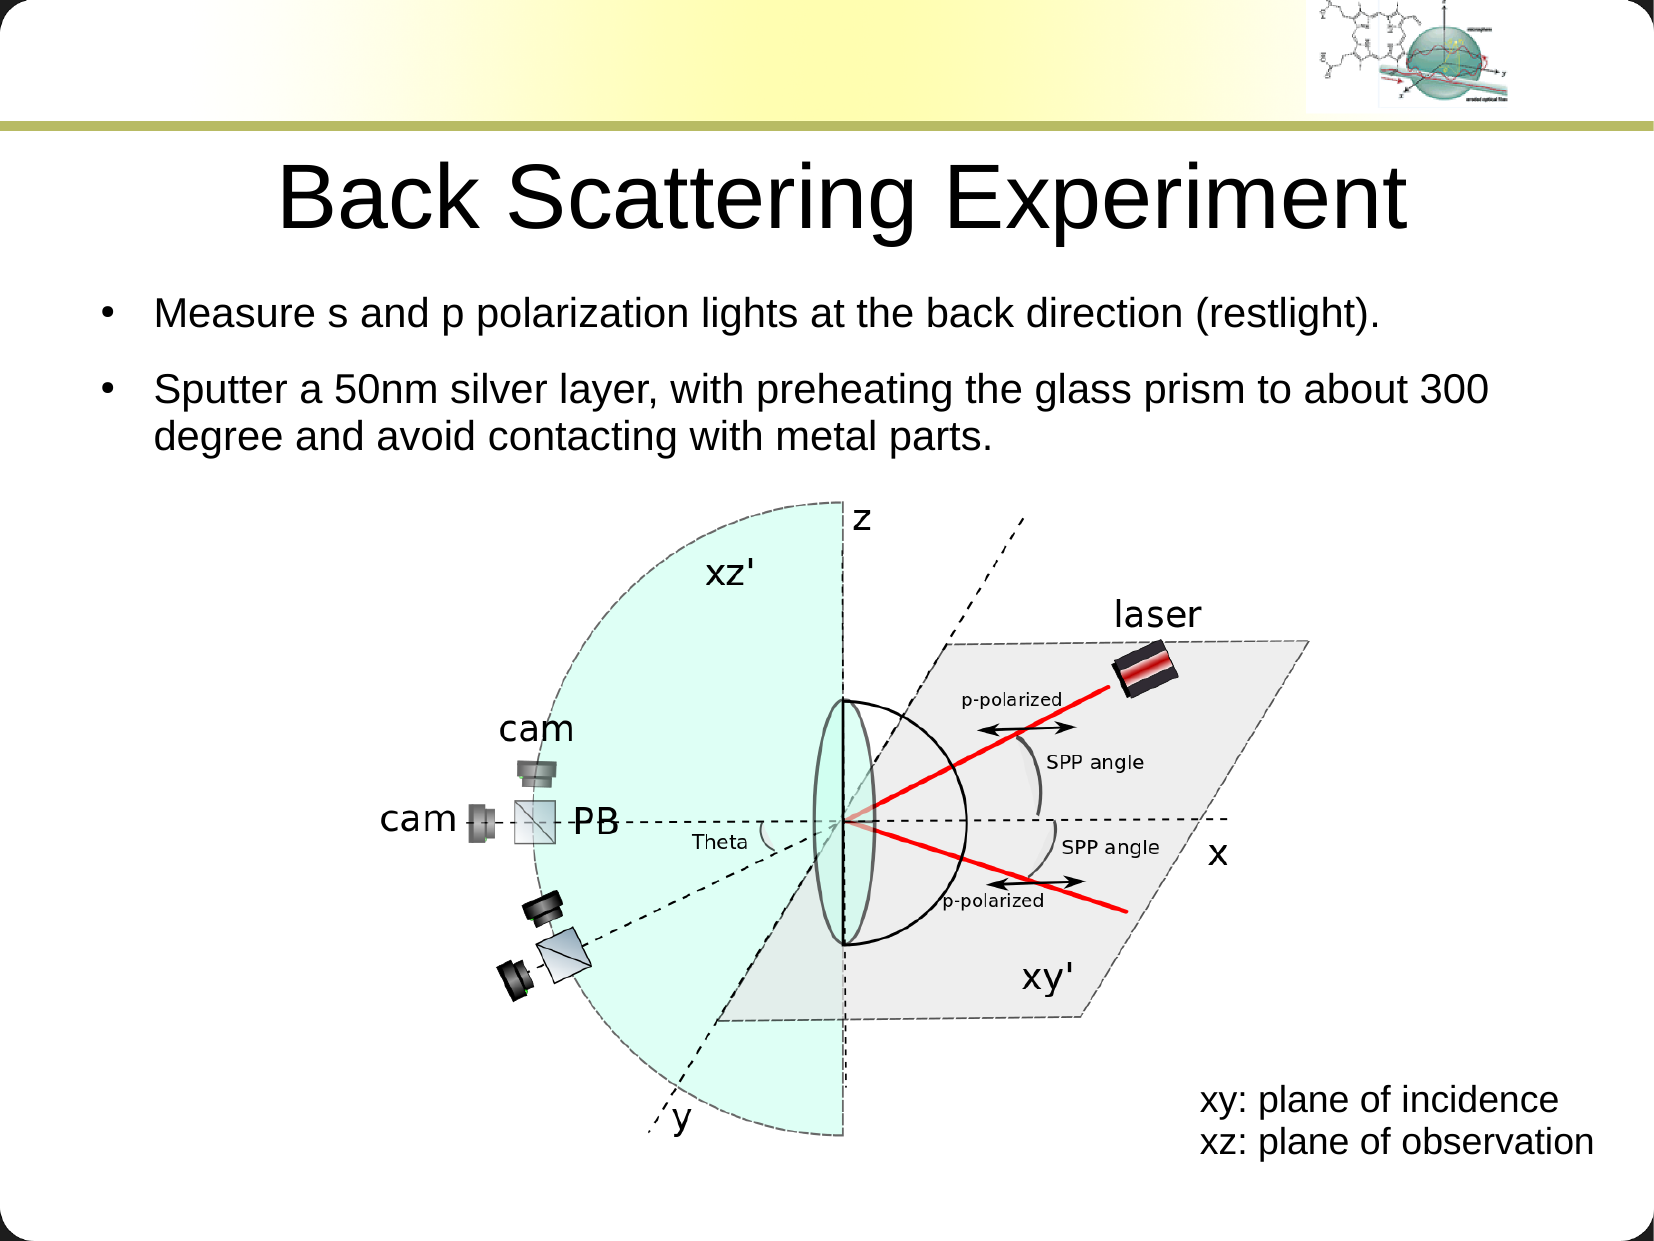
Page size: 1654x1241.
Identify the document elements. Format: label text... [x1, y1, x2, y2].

title Back Scattering Experiment [82, 92, 1571, 301]
picture [0, 0, 1654, 1241]
list Measure s and p polarization lights at the back direction (restlight). Sputter a 50nm silver layer, with preheating the glass prism to about 300 degree and avoid contacting with metal parts. [82, 290, 1538, 1010]
text_box xy: plane of incidence xz: plane of observation [1185, 1071, 1610, 1171]
